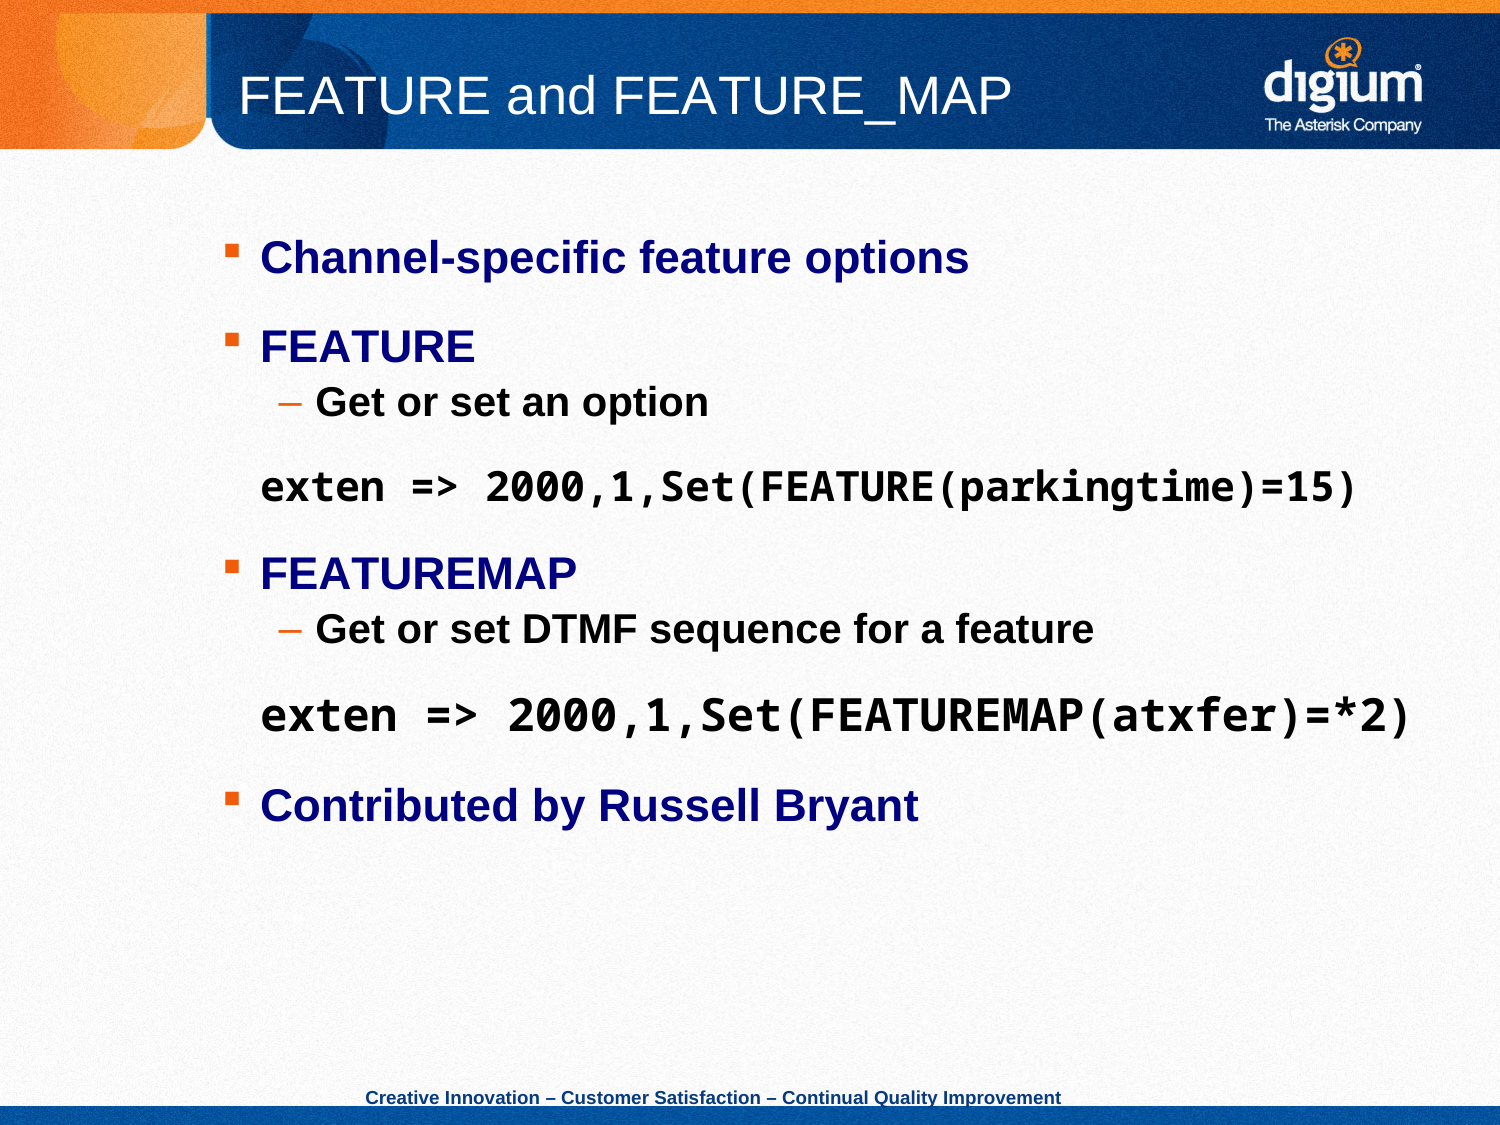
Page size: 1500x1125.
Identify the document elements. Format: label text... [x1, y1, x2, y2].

list Channel-specific feature options FEATURE Get or set an option exten => 2000,1,Set(FEATURE(parkingtime)=15) FEATUREMAP Get or set DTMF sequence for a feature exten => 2000,1,Set(FEATUREMAP(atxfer)=*2) Contributed by Russell Bryant [206, 224, 1486, 967]
picture [0, 0, 1500, 1125]
title FEATURE and FEATURE_MAP [238, 27, 1243, 127]
